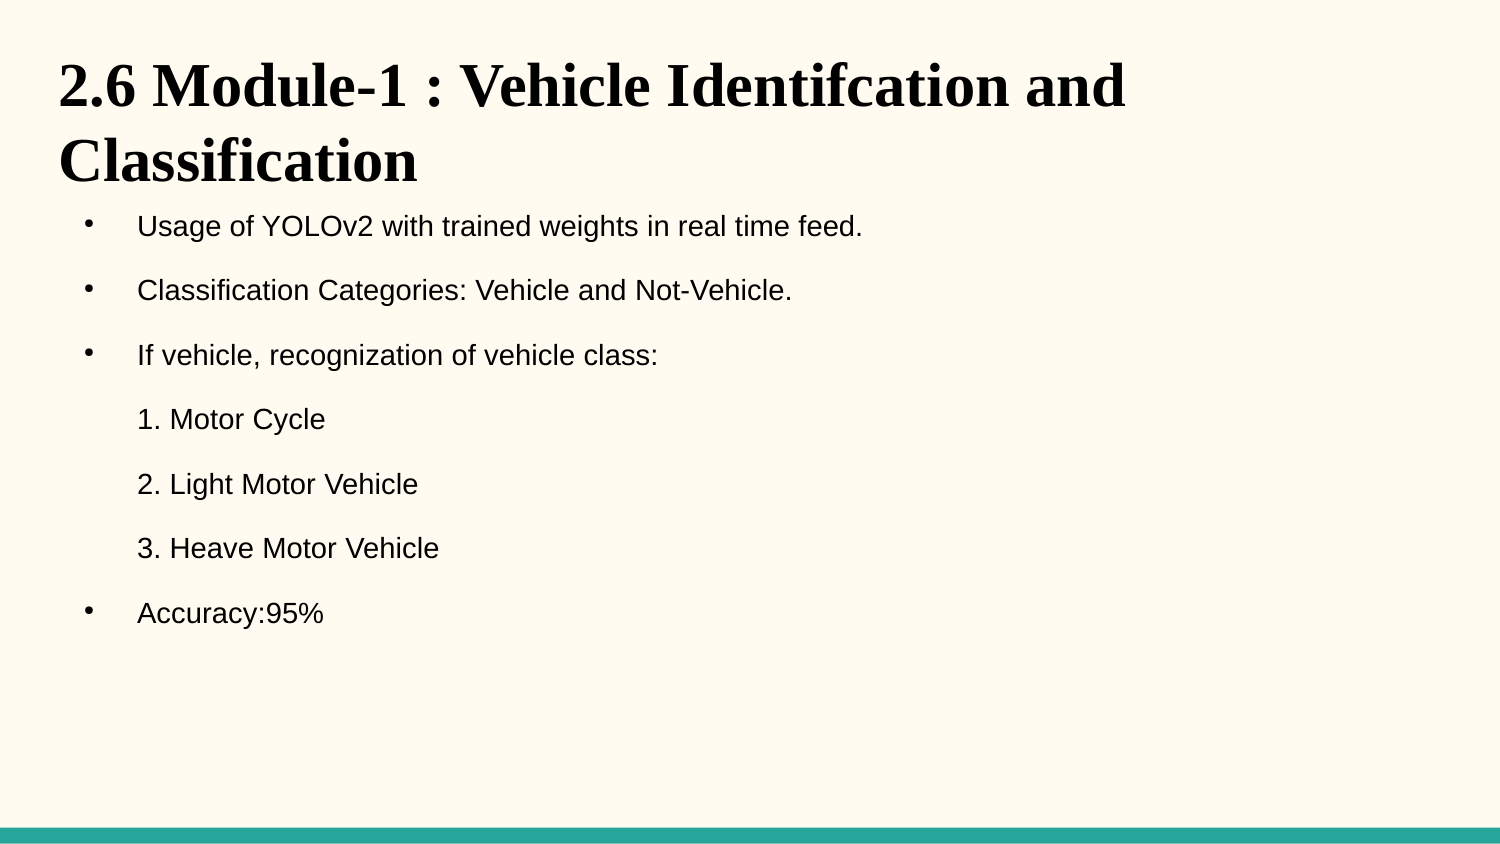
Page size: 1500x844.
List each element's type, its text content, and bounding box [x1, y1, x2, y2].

title 2.6 Module-1 : Vehicle Identifcation and Classification [43, 29, 1441, 130]
list Usage of YOLOv2 with trained weights in real time feed. Classification Categories: Vehicle and Not-Vehicle. If vehicle, recognization of vehicle class: 1. Motor Cycle 2. Light Motor Vehicle 3. Heave Motor Vehicle Accuracy:95% [51, 192, 1449, 750]
